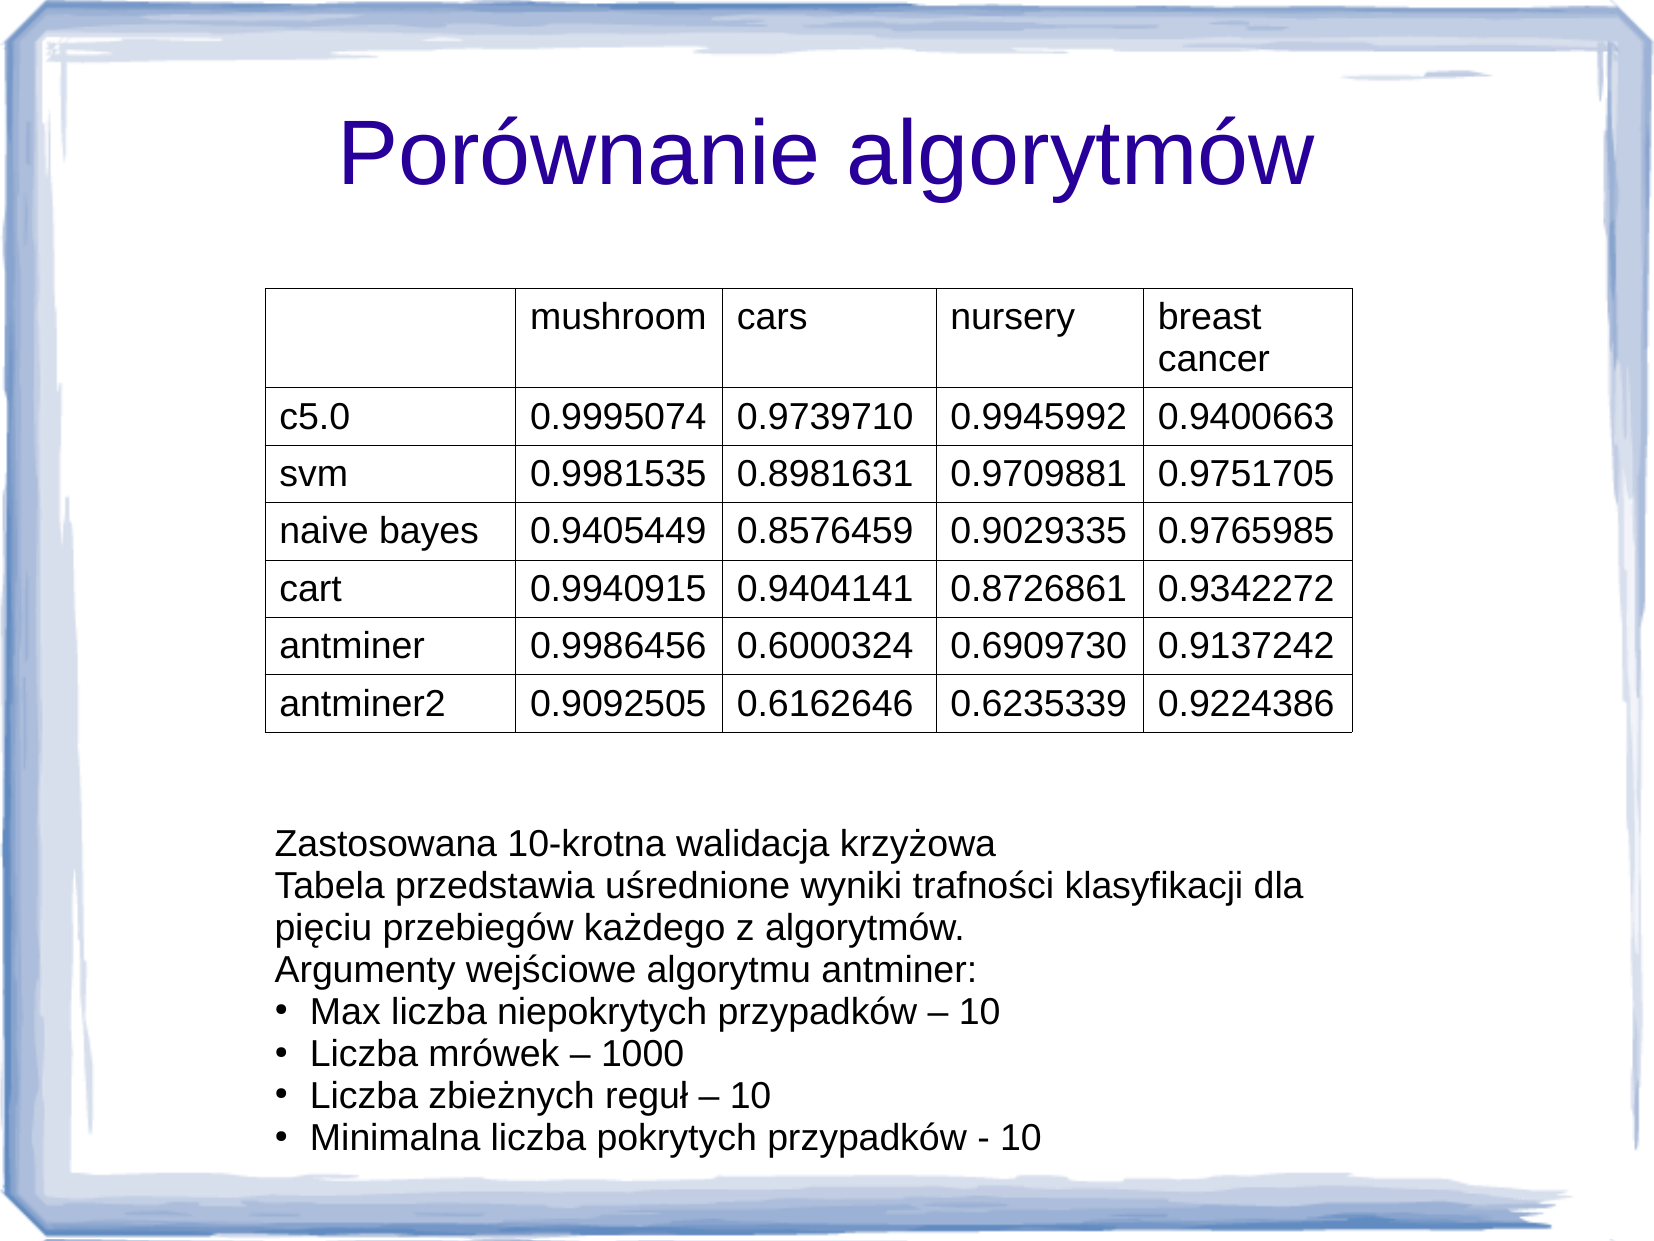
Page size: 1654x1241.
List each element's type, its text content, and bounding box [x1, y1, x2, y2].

table_header cars [723, 289, 936, 387]
table_cell 0.9940915 [516, 561, 722, 617]
table_cell c5.0 [266, 388, 515, 445]
table_cell 0.6235339 [937, 675, 1143, 732]
table_cell 0.9137242 [1144, 618, 1352, 674]
table_header [266, 289, 515, 387]
table_cell 0.9029335 [937, 503, 1143, 560]
text_box Zastosowana 10-krotna walidacja krzyżowa Tabela przedstawia uśrednione wyniki trafności klasyfikacji dla pięciu przebiegów każdego z algorytmów. Argumenty wejściowe algorytmu antminer: Max liczba niepokrytych przypadków – 10 Liczba mrówek – 1000 Liczba zbieżnych reguł – 10 Minimalna liczba pokrytych przypadków - 10 [259, 814, 1359, 1167]
table_cell 0.8576459 [723, 503, 936, 560]
table_cell 0.9995074 [516, 388, 722, 445]
table_cell cart [266, 561, 515, 617]
table_header mushroom [516, 289, 722, 387]
table_cell svm [266, 446, 515, 502]
table_cell 0.9981535 [516, 446, 722, 502]
table_cell 0.9224386 [1144, 675, 1352, 732]
table_cell 0.9739710 [723, 388, 936, 445]
table_cell 0.9765985 [1144, 503, 1352, 560]
table_cell 0.9342272 [1144, 561, 1352, 617]
title Porównanie algorytmów [82, 49, 1571, 257]
table_cell 0.9092505 [516, 675, 722, 732]
table_cell 0.6000324 [723, 618, 936, 674]
table_header breast cancer [1144, 289, 1352, 387]
table_cell 0.9400663 [1144, 388, 1352, 445]
table_cell 0.9404141 [723, 561, 936, 617]
table_cell 0.6909730 [937, 618, 1143, 674]
table_cell 0.9986456 [516, 618, 722, 674]
table_cell 0.9405449 [516, 503, 722, 560]
table_cell 0.8981631 [723, 446, 936, 502]
table_cell 0.9709881 [937, 446, 1143, 502]
table_cell 0.6162646 [723, 675, 936, 732]
table_cell 0.8726861 [937, 561, 1143, 617]
table_header nursery [937, 289, 1143, 387]
table_cell antminer2 [266, 675, 515, 732]
picture [0, 0, 1654, 1241]
table_cell 0.9751705 [1144, 446, 1352, 502]
table_cell 0.9945992 [937, 388, 1143, 445]
table_cell naive bayes [266, 503, 515, 560]
table_cell antminer [266, 618, 515, 674]
